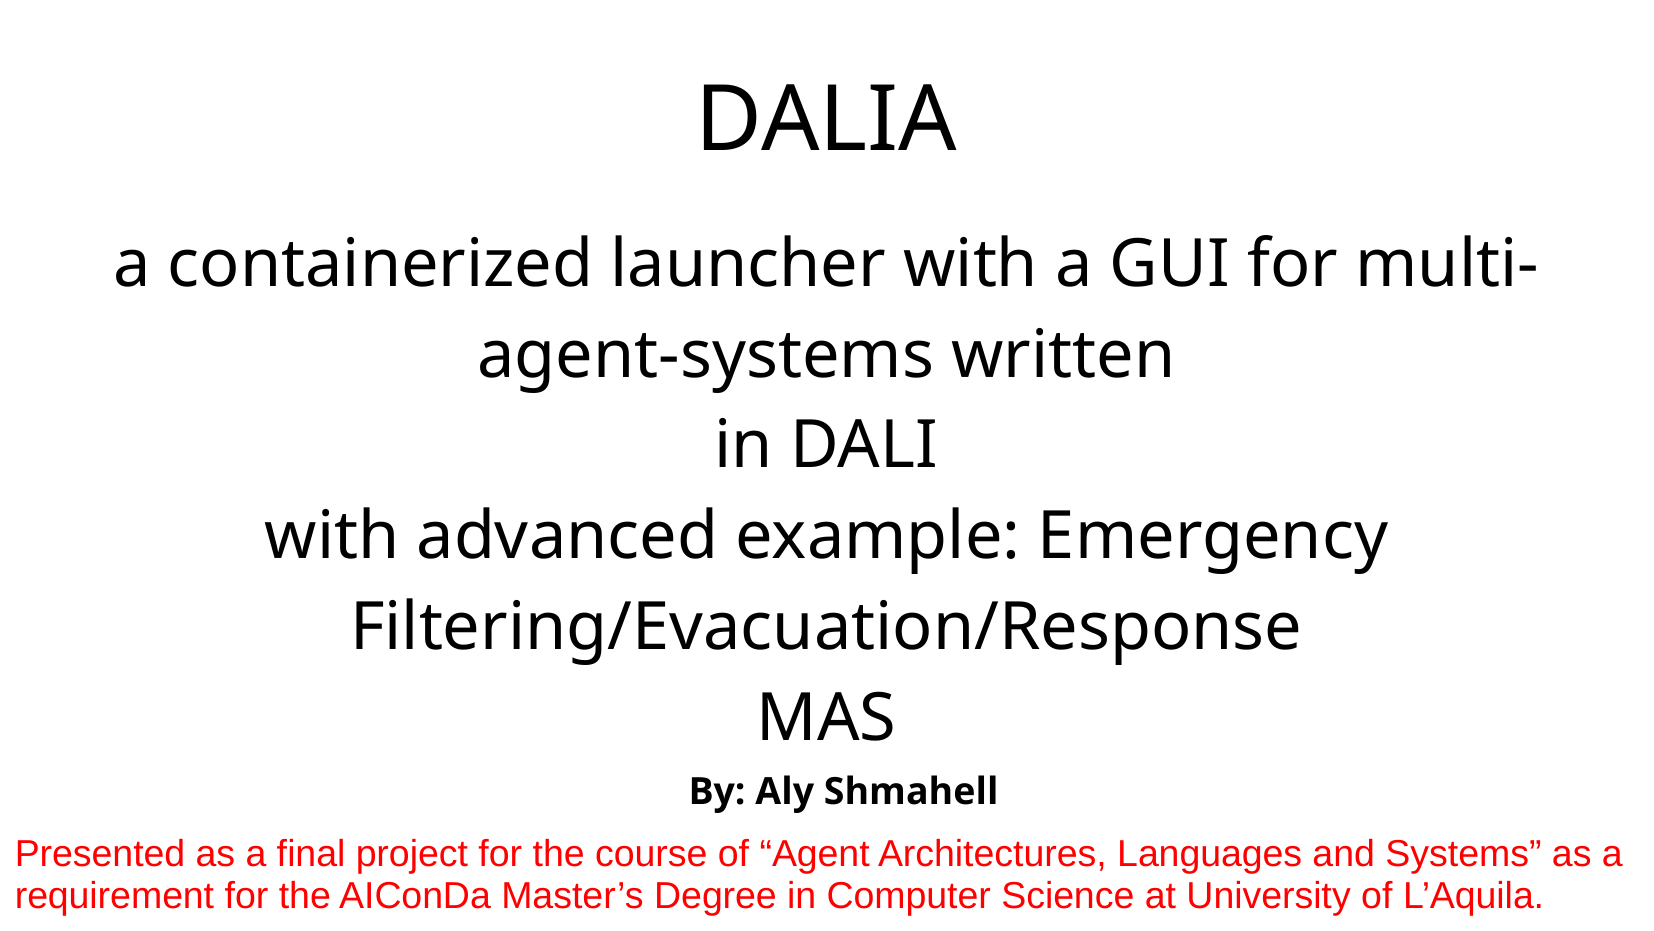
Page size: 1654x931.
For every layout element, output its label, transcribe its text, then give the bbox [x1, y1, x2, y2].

text_box By: Aly Shmahell [225, 757, 1463, 814]
subtitle a containerized launcher with a GUI for multi-agent-systems written in DALI with advanced example: Emergency Filtering/Evacuation/Response MAS [82, 217, 1571, 758]
text_box Presented as a final project for the course of “Agent Architectures, Languages and Systems” as a requirement for the AIConDa Master’s Degree in Computer Science at University of L’Aquila. [0, 825, 1651, 924]
title DALIA [82, 37, 1571, 193]
